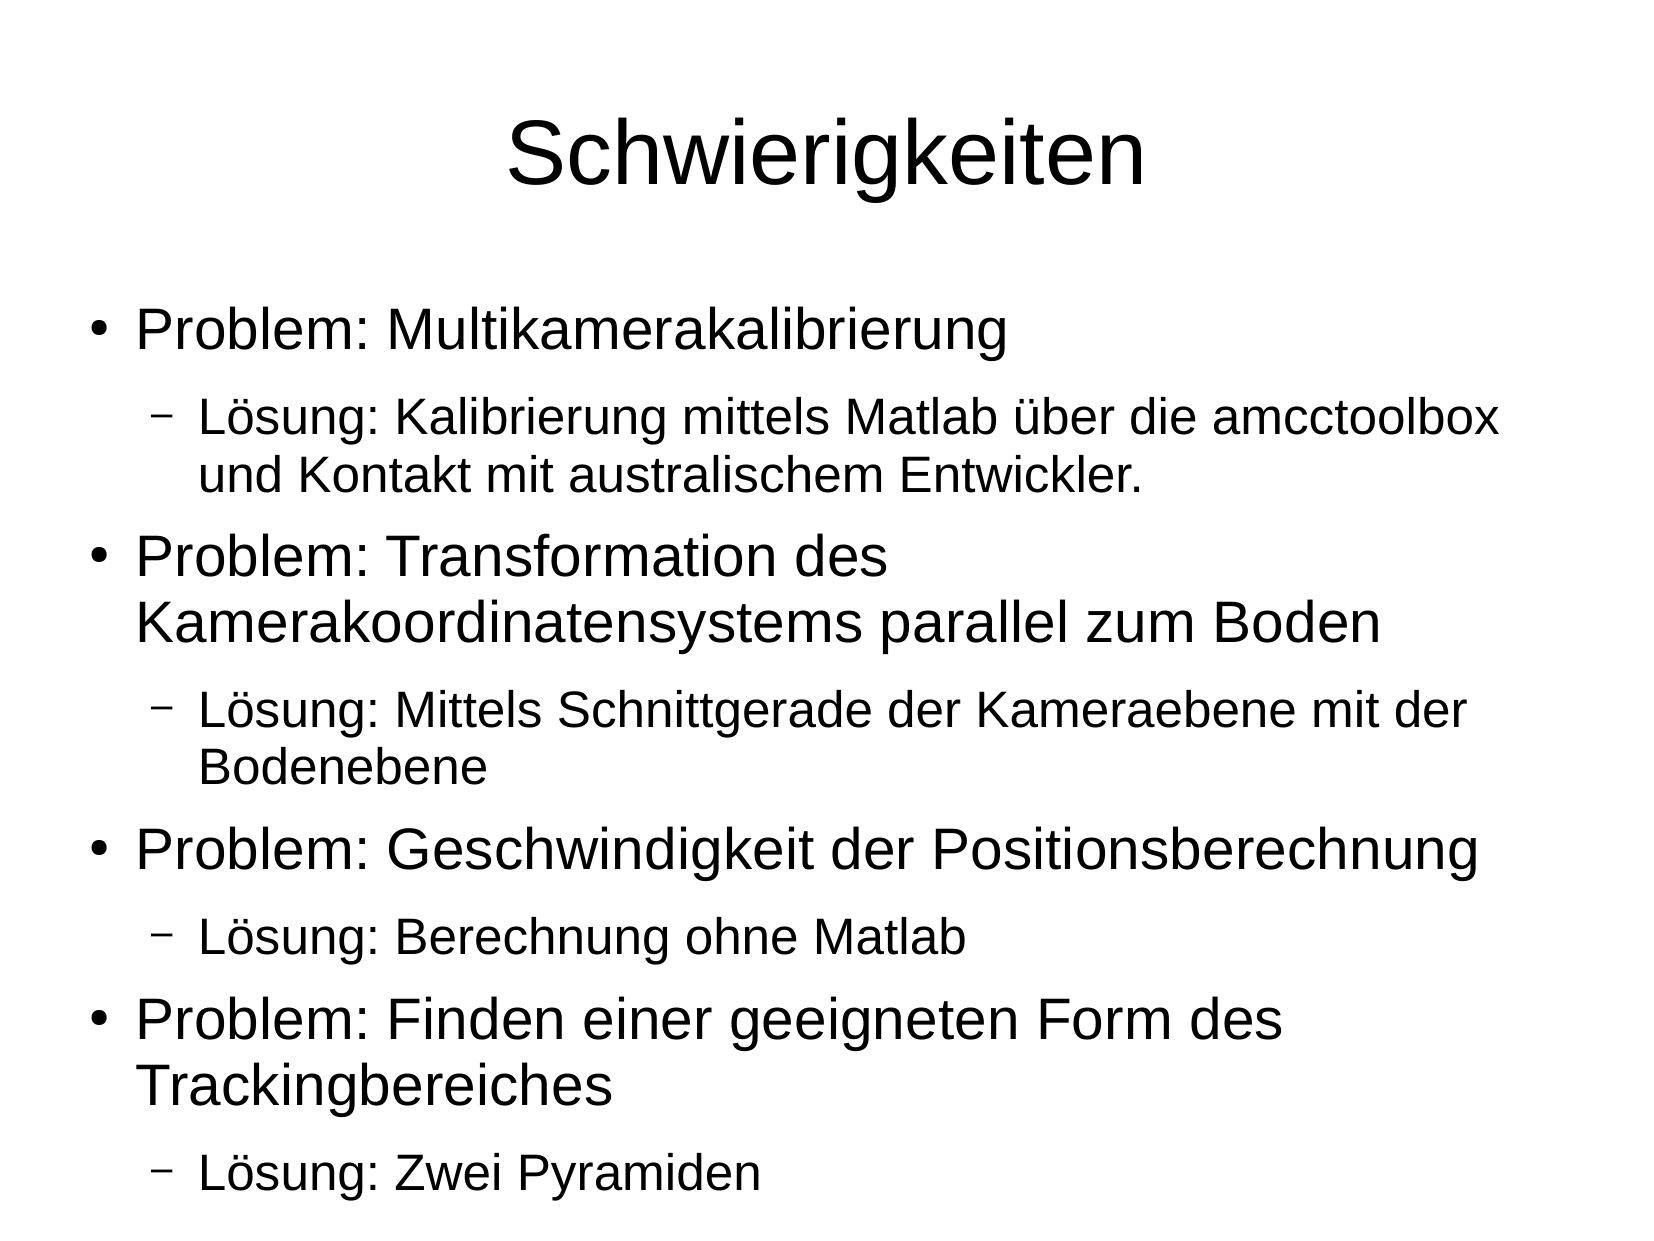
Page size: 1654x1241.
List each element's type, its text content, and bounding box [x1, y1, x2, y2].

title Schwierigkeiten [82, 49, 1571, 257]
list Problem: Multikamerakalibrierung Lösung: Kalibrierung mittels Matlab über die amcctoolbox und Kontakt mit australischem Entwickler. Problem: Transformation des Kamerakoordinatensystems parallel zum Boden Lösung: Mittels Schnittgerade der Kameraebene mit der Bodenebene Problem: Geschwindigkeit der Positionsberechnung Lösung: Berechnung ohne Matlab Problem: Finden einer geeigneten Form des Trackingbereiches Lösung: Zwei Pyramiden [73, 296, 1597, 1217]
